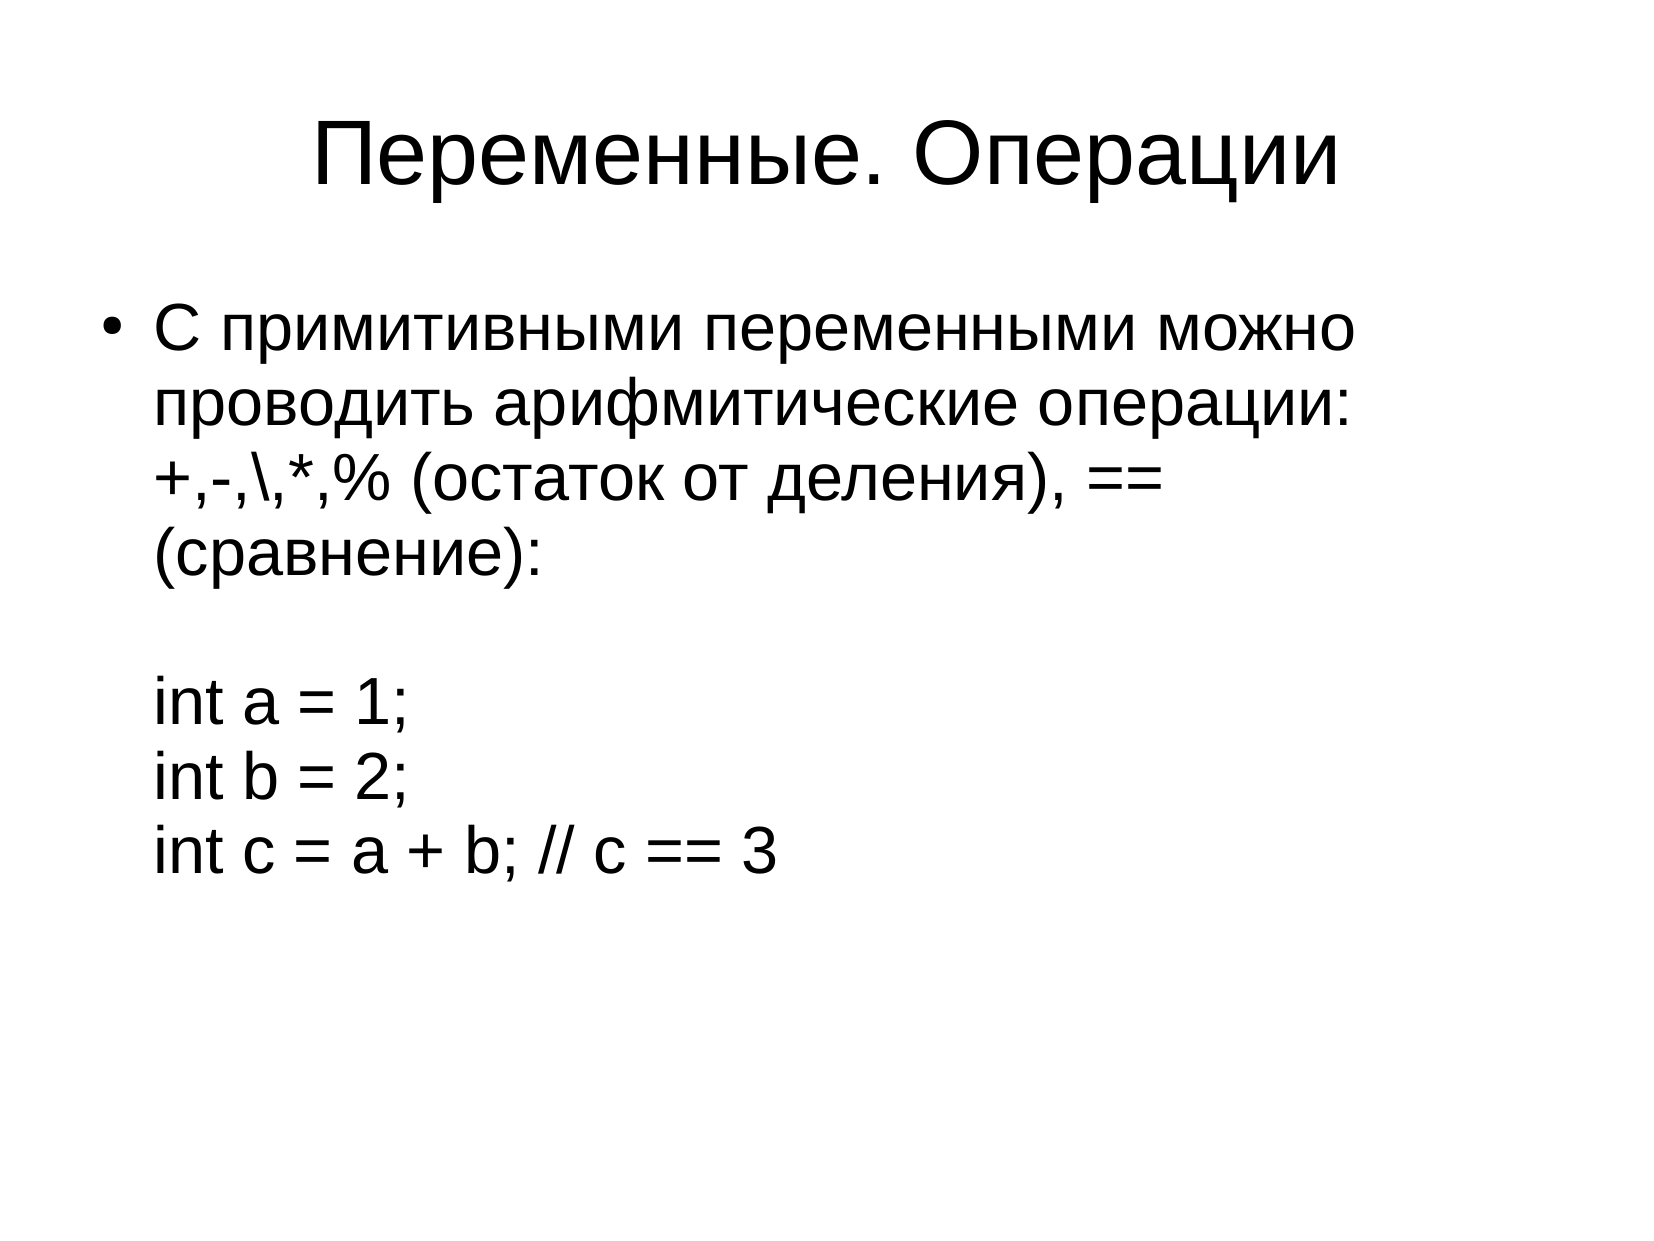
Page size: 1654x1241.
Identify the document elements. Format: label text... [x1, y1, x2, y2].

title Переменные. Операции [82, 49, 1571, 257]
list С примитивными переменными можно проводить арифмитические операции: +,-,\,*,% (остаток от деления), == (сравнение): int a = 1; int b = 2; int c = a + b; // c == 3 [82, 290, 1571, 1010]
